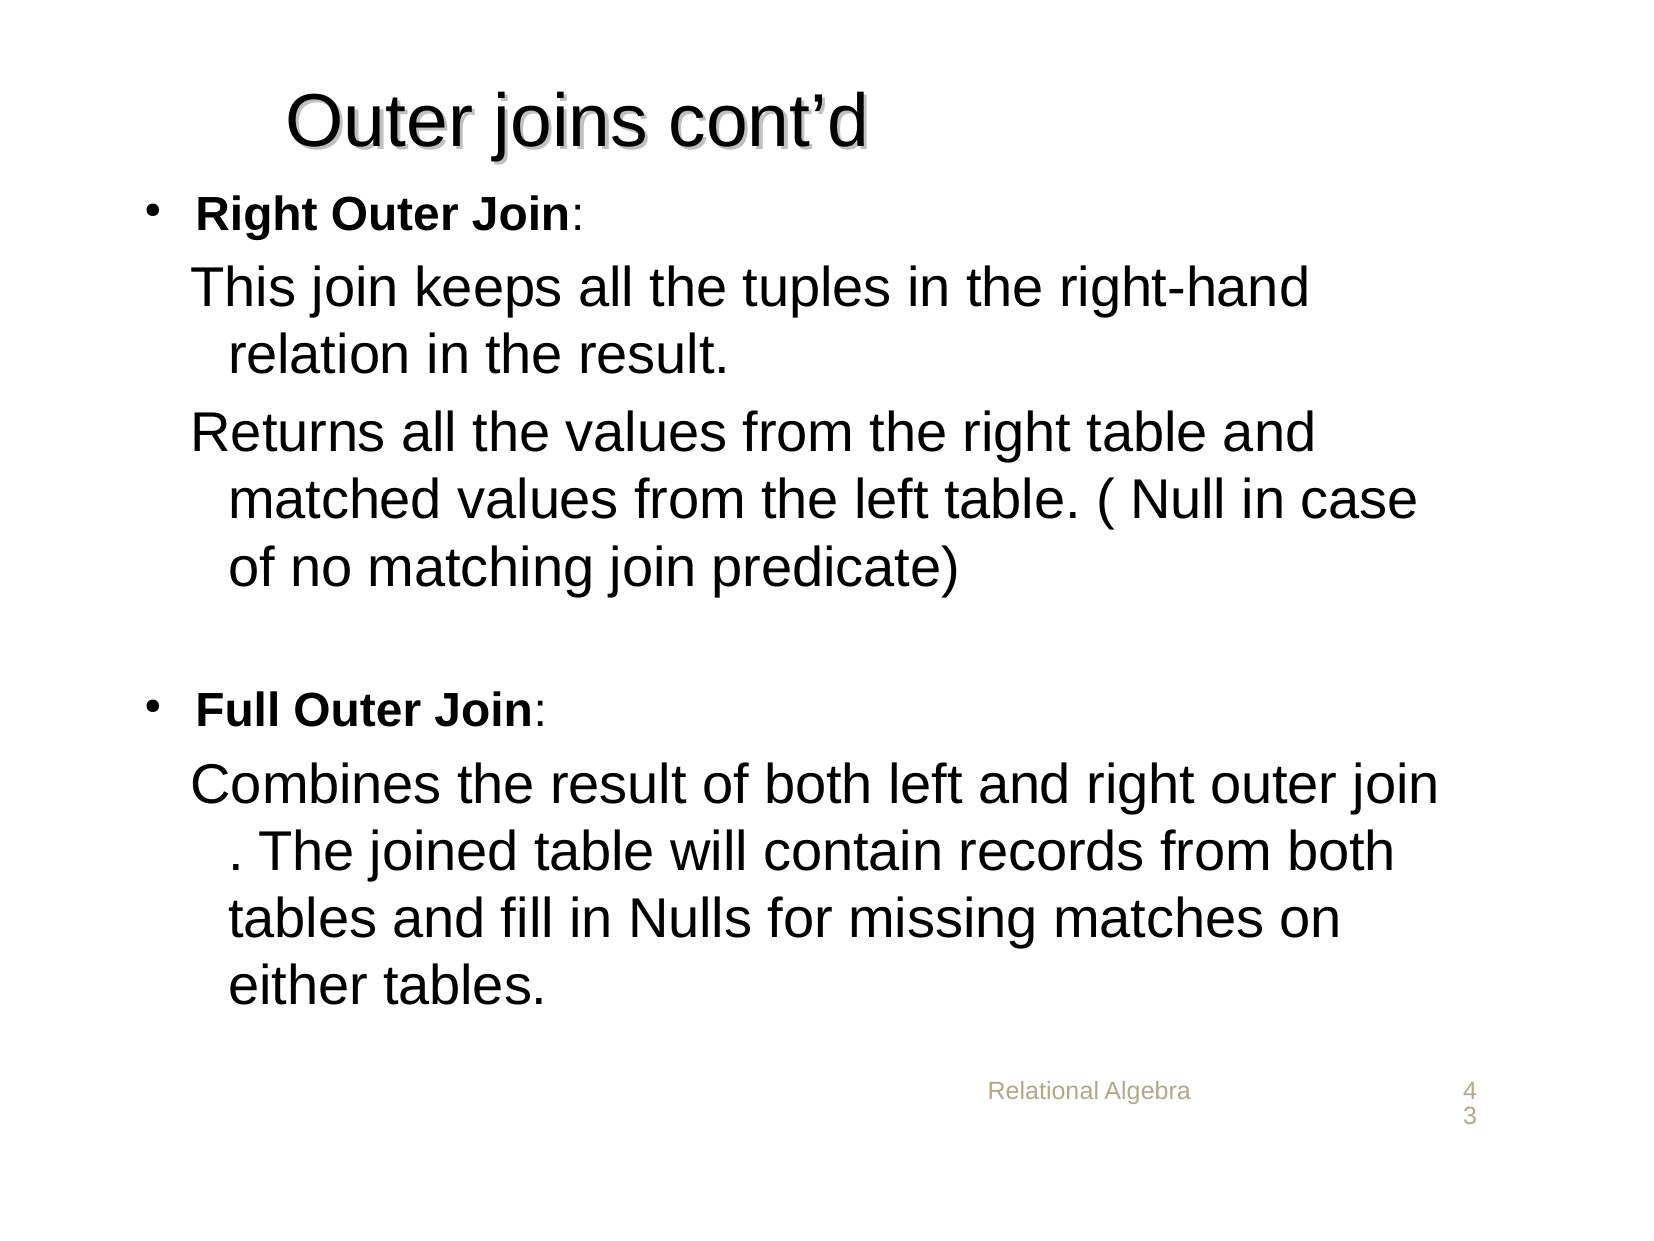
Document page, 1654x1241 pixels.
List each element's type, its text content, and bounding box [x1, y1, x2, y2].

title Outer joins cont’d [235, 45, 1466, 174]
list Right Outer Join: This join keeps all the tuples in the right-hand relation in the result. Returns all the values from the right table and matched values from the left table. ( Null in case of no matching join predicate) Full Outer Join: Combines the result of both left and right outer join . The joined table will contain records from both tables and fill in Nulls for missing matches on either tables. [112, 174, 1466, 1026]
text_box <number> [1413, 1034, 1489, 1113]
text_box Relational Algebra [937, 1034, 1413, 1113]
